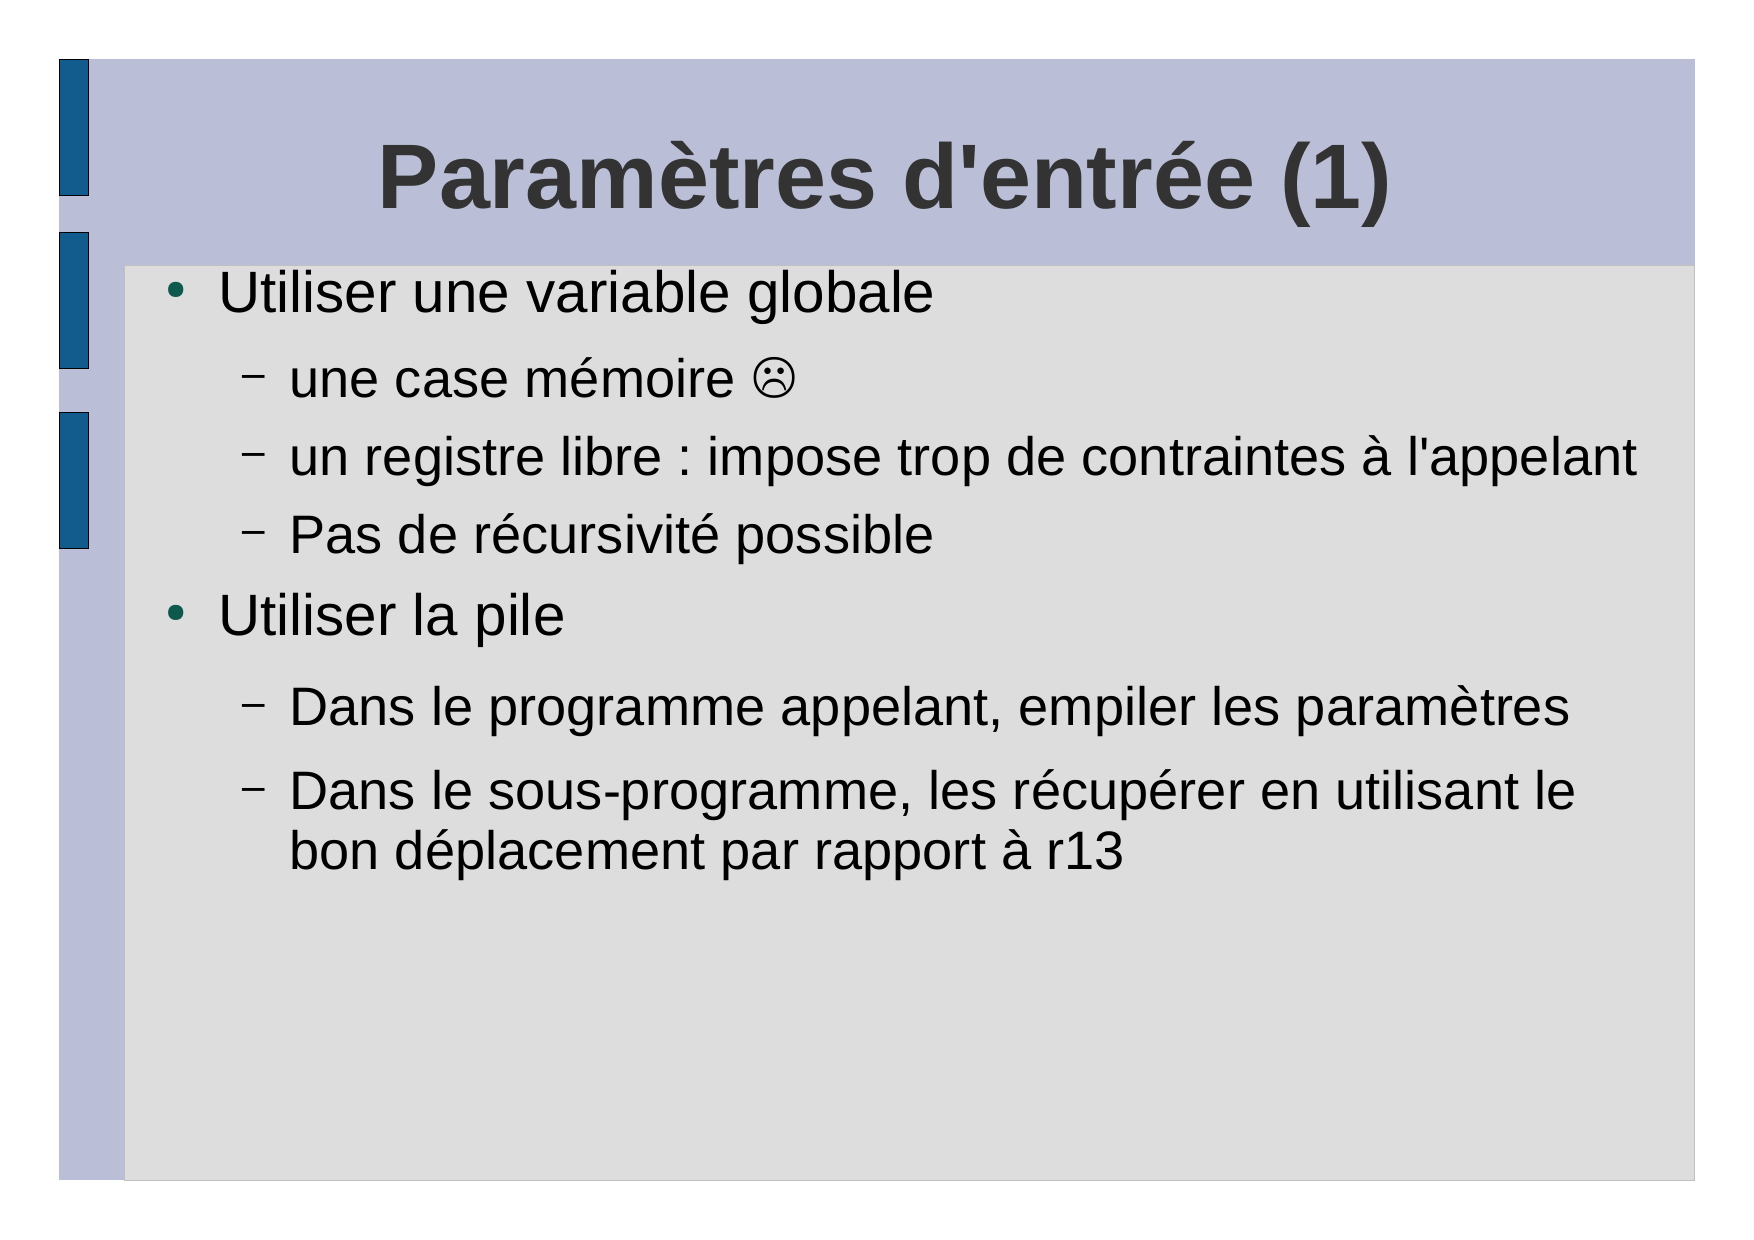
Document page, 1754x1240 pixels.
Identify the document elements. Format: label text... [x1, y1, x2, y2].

title Paramètres d'entrée (1) [118, 88, 1654, 266]
list Utiliser une variable globale une case mémoire  un registre libre : impose trop de contraintes à l'appelant Pas de récursivité possible Utiliser la pile Dans le programme appelant, empiler les paramètres Dans le sous-programme, les récupérer en utilisant le bon déplacement par rapport à r13 [147, 265, 1654, 1064]
